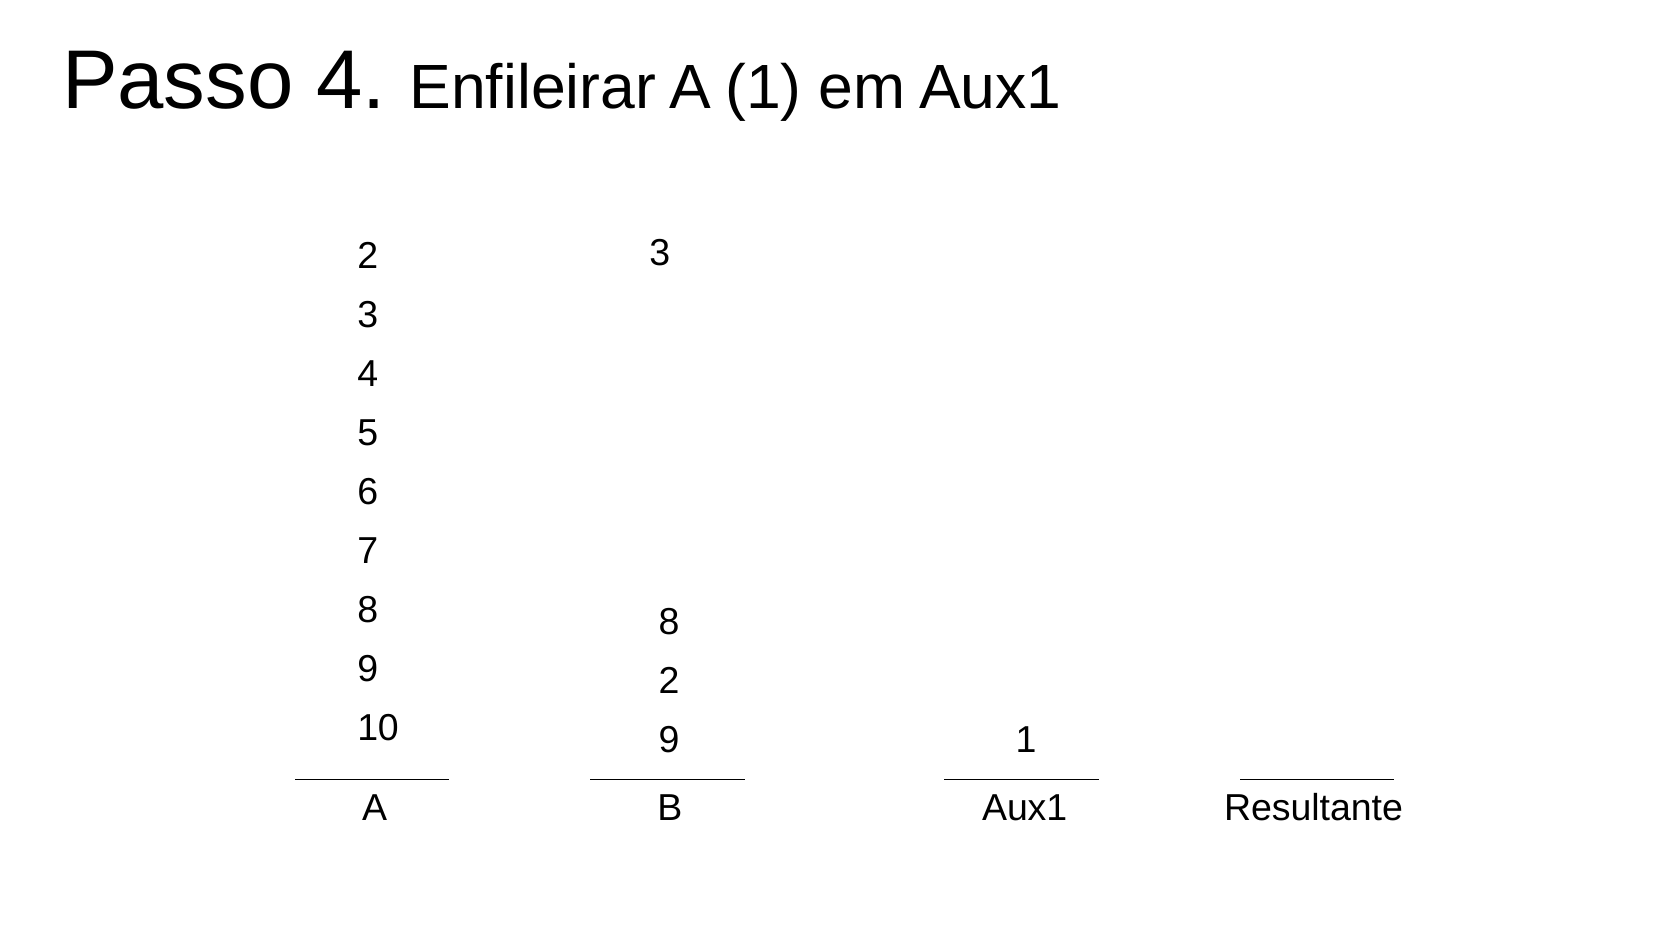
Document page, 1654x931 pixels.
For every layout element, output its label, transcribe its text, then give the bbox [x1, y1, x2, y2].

text_box 5 [342, 403, 393, 461]
text_box 2 [342, 226, 393, 284]
text_box 1 [1000, 710, 1052, 768]
text_box 7 [342, 521, 393, 579]
text_box 4 [342, 344, 393, 402]
text_box 9 [342, 640, 393, 697]
text_box 6 [342, 462, 393, 520]
text_box 3 [634, 224, 686, 282]
text_box 8 [643, 592, 695, 650]
text_box 3 [342, 285, 393, 343]
text_box 9 [643, 710, 695, 768]
text_box 8 [342, 580, 393, 638]
text_box A [347, 779, 508, 837]
text_box B [642, 780, 698, 837]
text_box Passo 4. Enfileirar A (1) em Aux1 [47, 25, 1607, 274]
text_box 2 [643, 651, 695, 709]
text_box Aux1 [967, 780, 1083, 837]
text_box 10 [342, 699, 426, 756]
text_box Resultante [1209, 779, 1418, 837]
